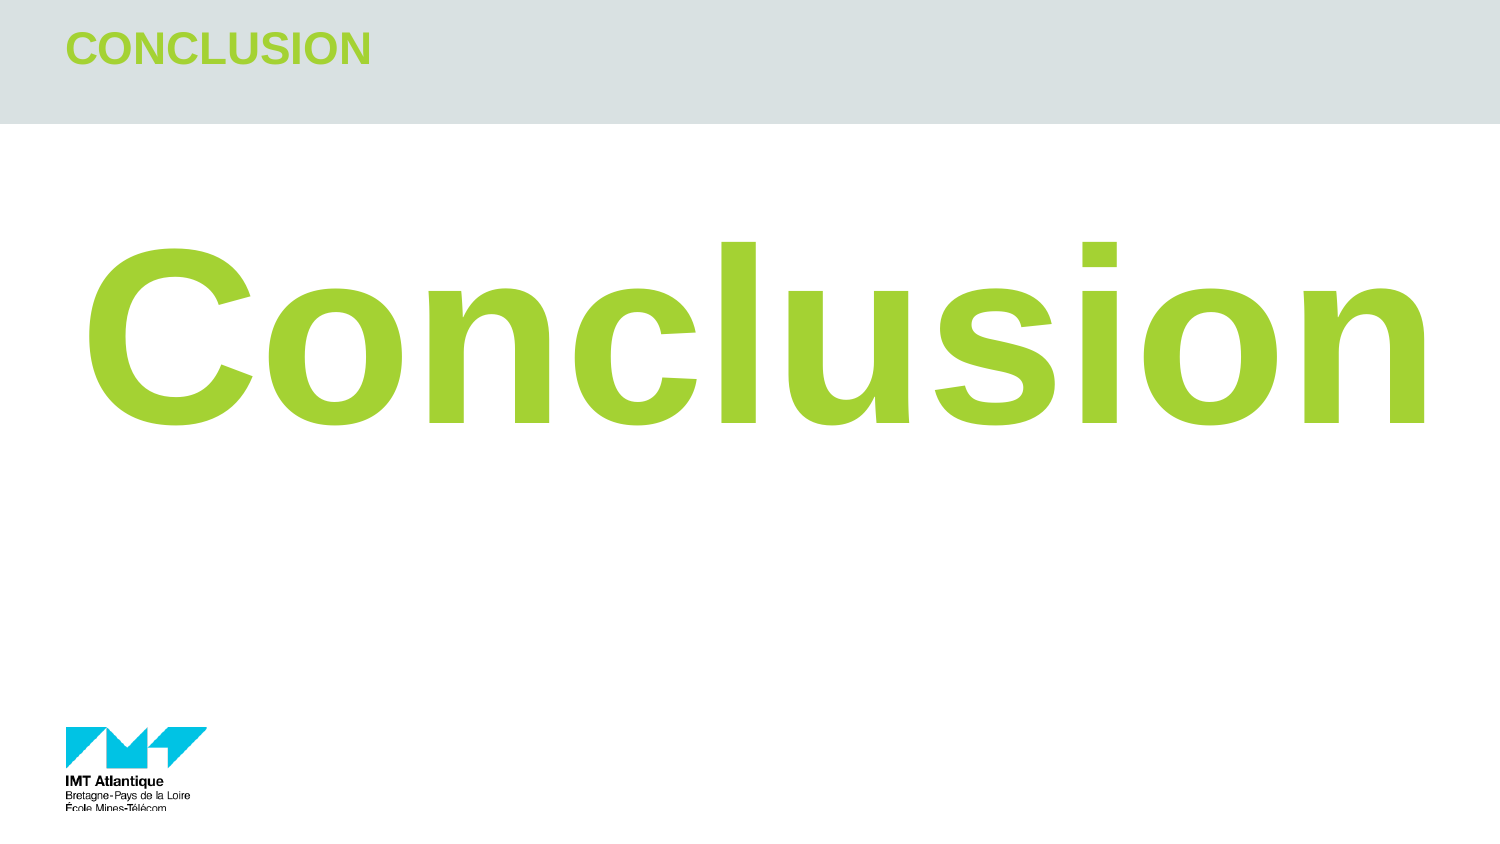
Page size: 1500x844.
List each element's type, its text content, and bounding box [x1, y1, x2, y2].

list Conclusion [65, 173, 1456, 715]
title Conclusion [64, 0, 1252, 74]
